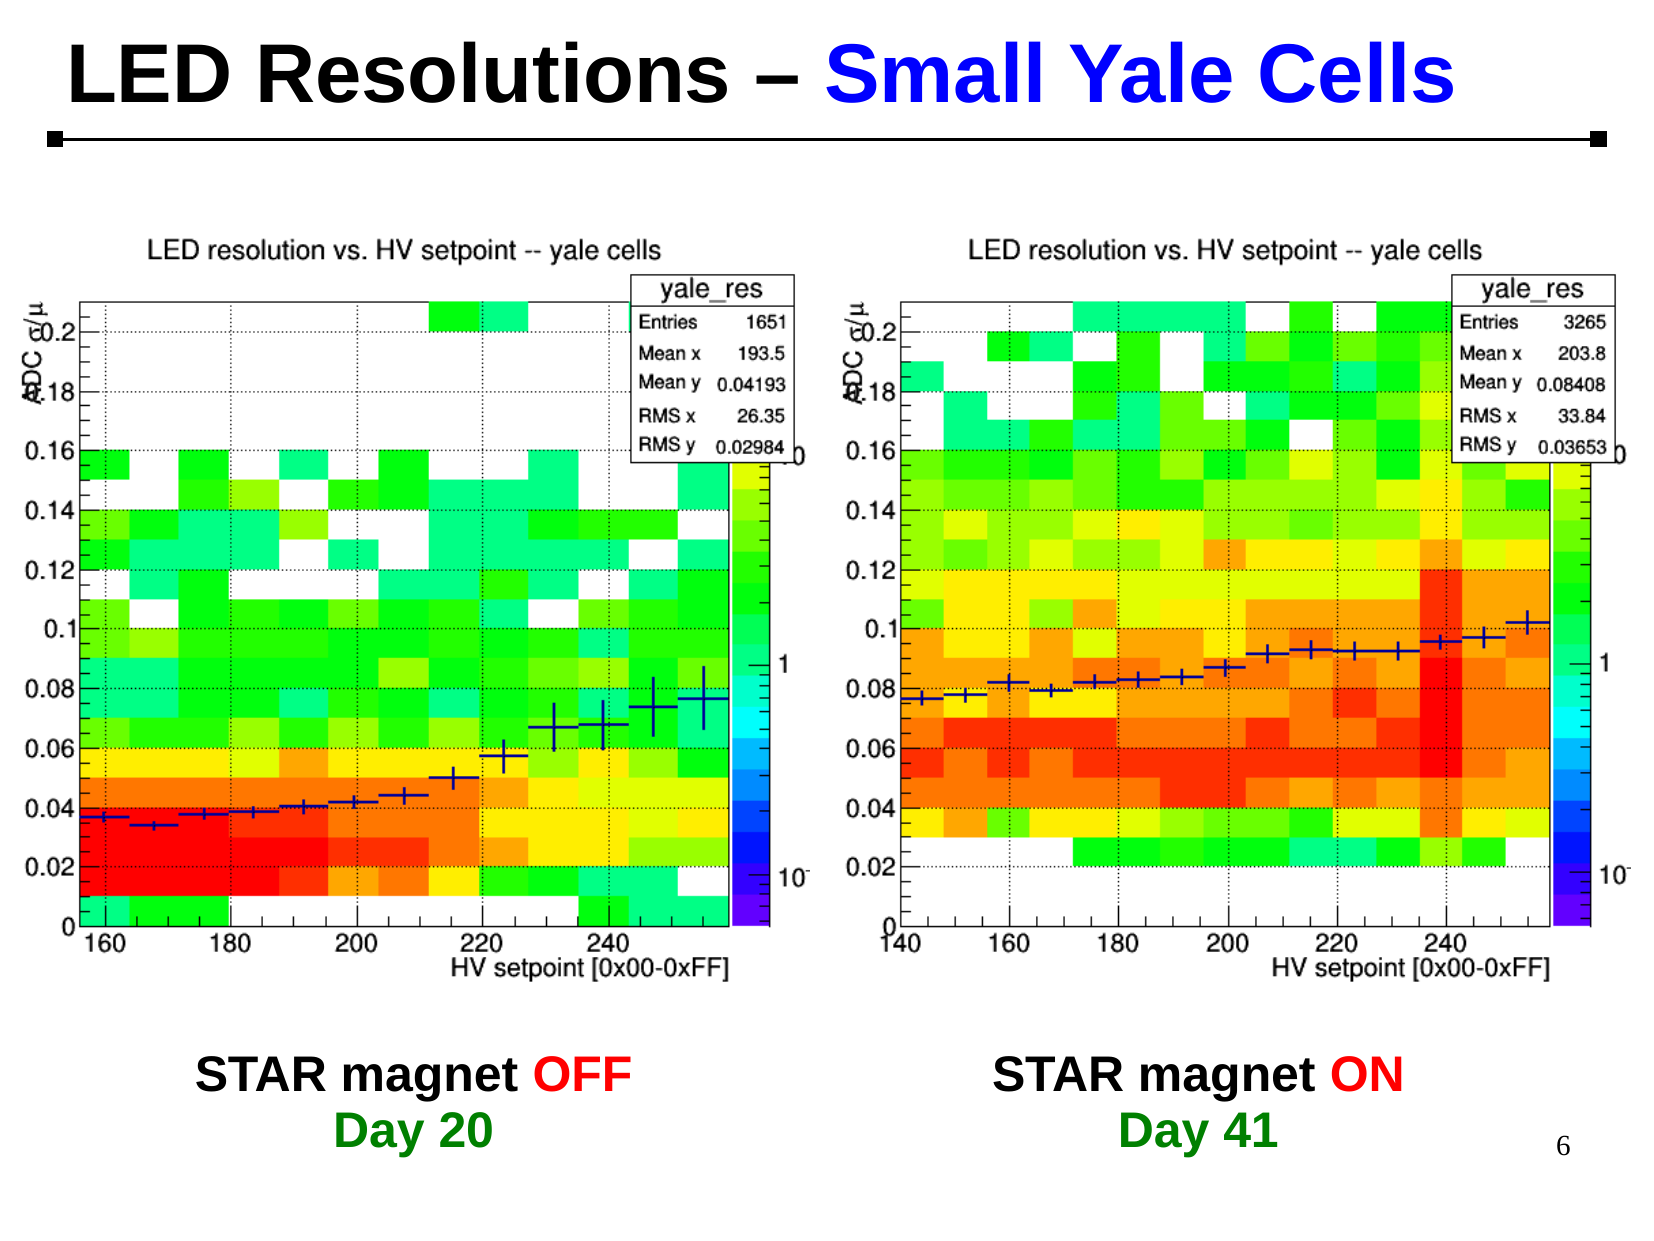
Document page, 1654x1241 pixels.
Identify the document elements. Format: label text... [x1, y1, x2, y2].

text_box STAR magnet OFF Day 20 [180, 1038, 648, 1167]
picture [820, 224, 1631, 1006]
text_box LED Resolutions – Small Yale Cells [51, 19, 1472, 128]
picture [0, 224, 810, 1006]
text_box STAR magnet ON Day 41 [977, 1038, 1420, 1167]
